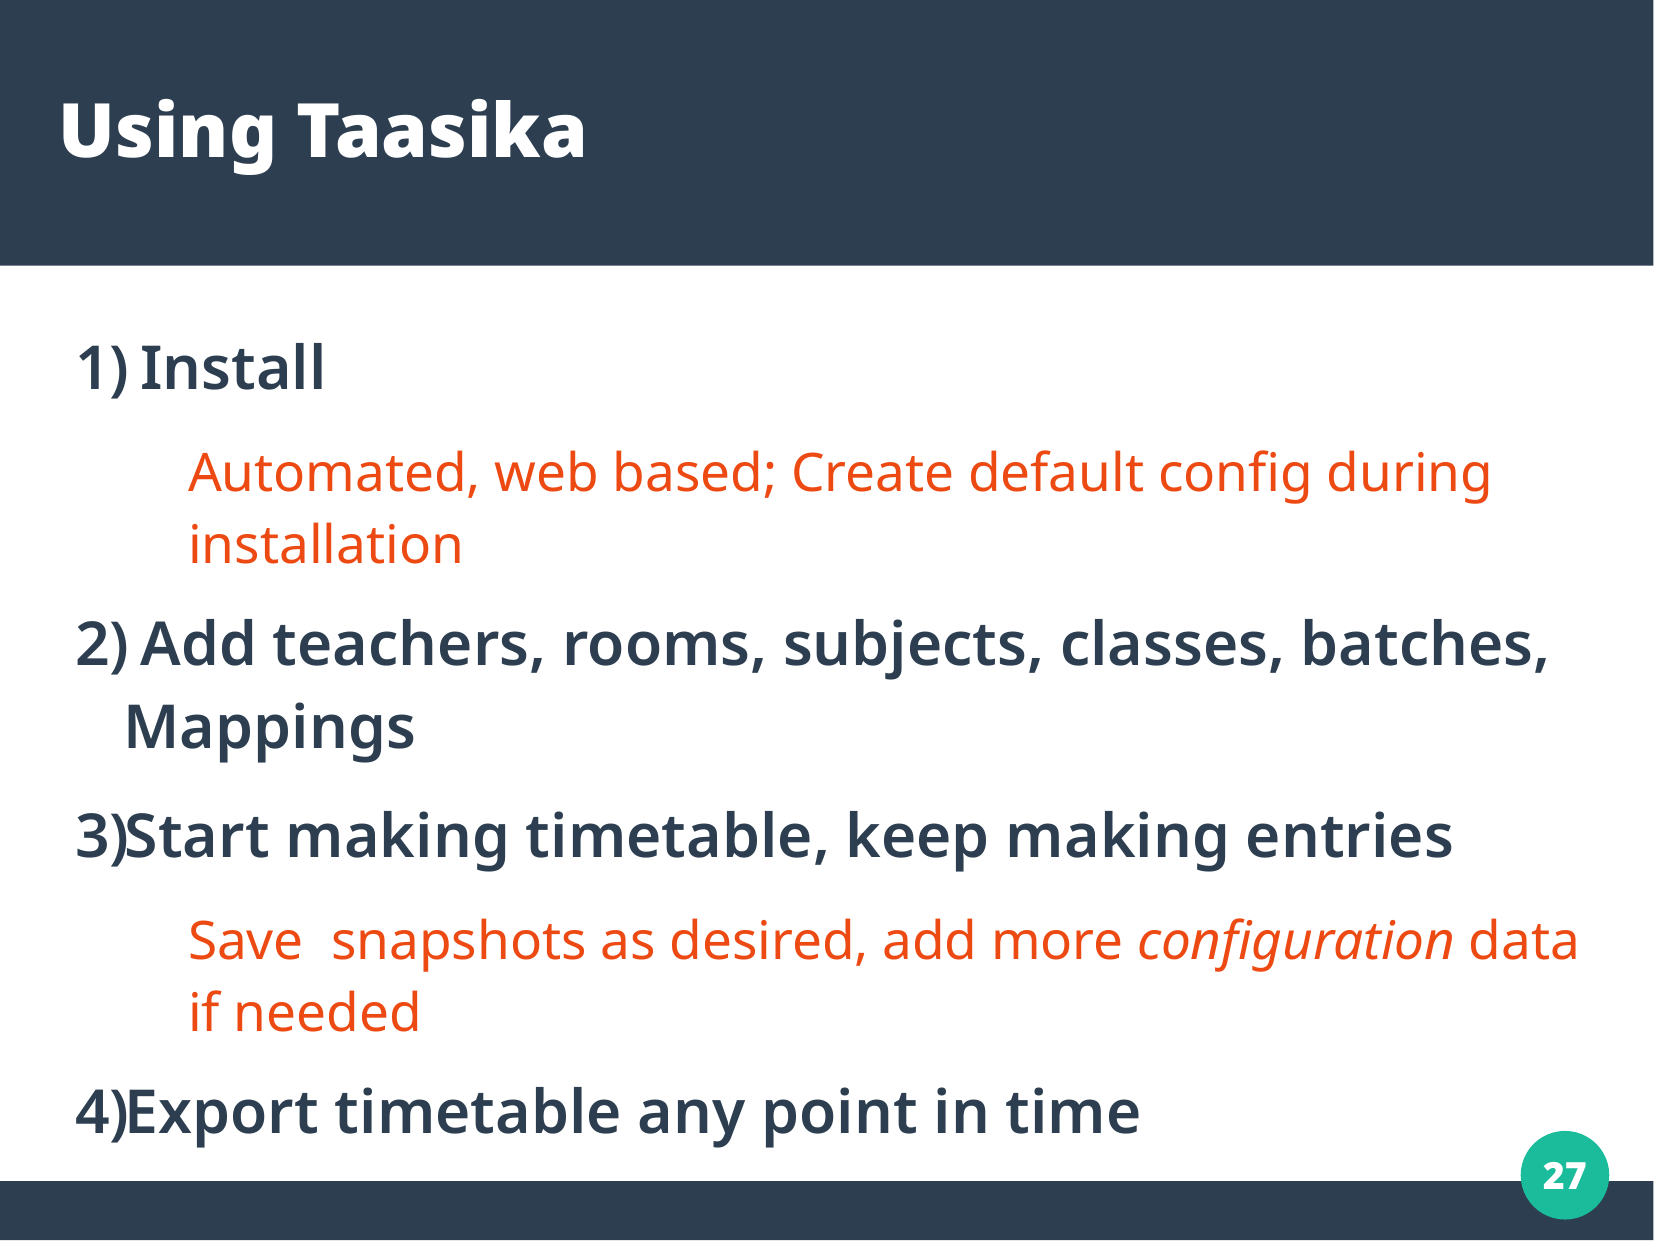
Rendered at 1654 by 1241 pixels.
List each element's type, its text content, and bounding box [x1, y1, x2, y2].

title Using Taasika [59, 49, 1595, 207]
list Install Automated, web based; Create default config during installation Add teachers, rooms, subjects, classes, batches, Mappings Start making timetable, keep making entries Save snapshots as desired, add more configuration data if needed Export timetable any point in time [59, 324, 1595, 1152]
